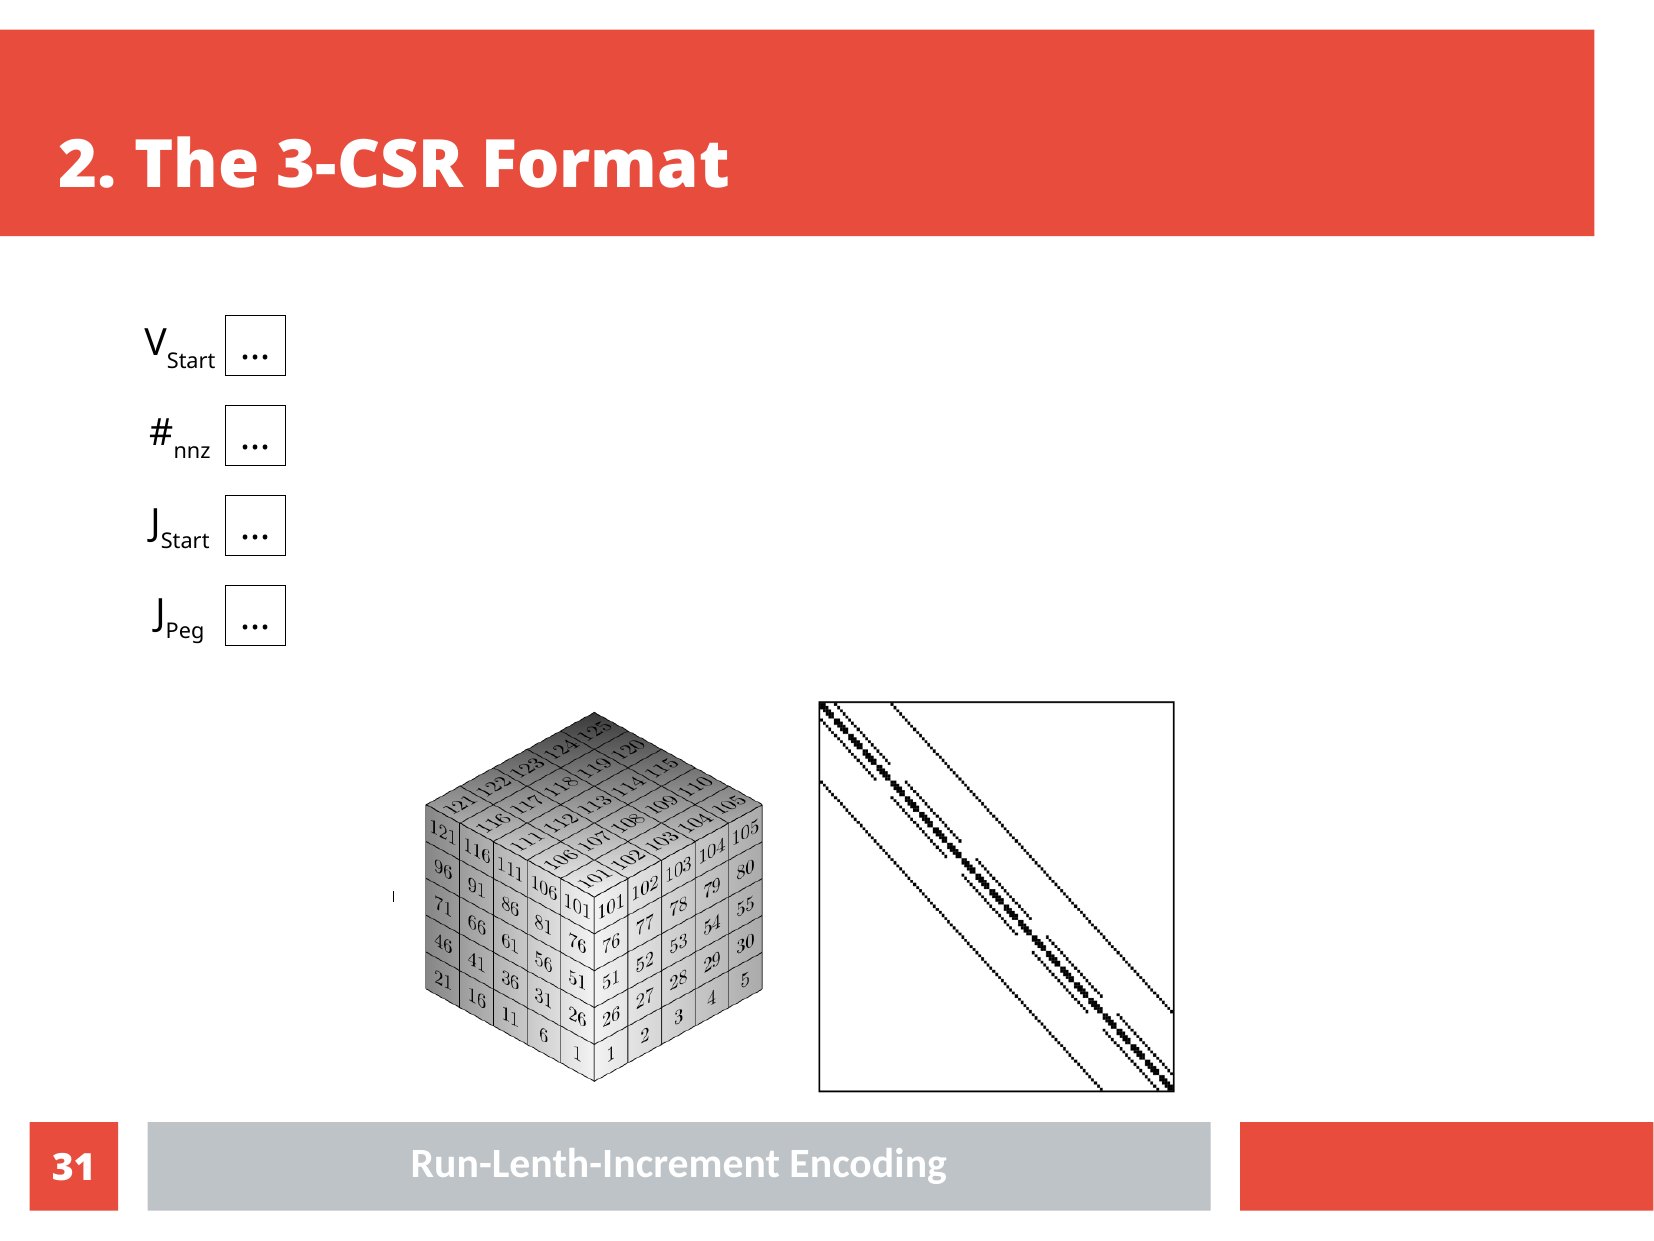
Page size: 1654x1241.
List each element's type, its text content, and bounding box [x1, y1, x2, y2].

text_box JPeg [150, 585, 211, 646]
picture [393, 652, 1199, 1111]
text_box ... [225, 495, 286, 556]
text_box ... [225, 585, 286, 646]
text_box ... [225, 315, 286, 376]
text_box #nnz [150, 405, 211, 466]
title 2. The 3-CSR Format [59, 59, 1595, 207]
text_box JStart [150, 495, 211, 556]
text_box Run-Lenth-Increment Encoding [150, 1125, 1208, 1210]
text_box VStart [150, 315, 211, 376]
text_box ... [225, 405, 286, 466]
